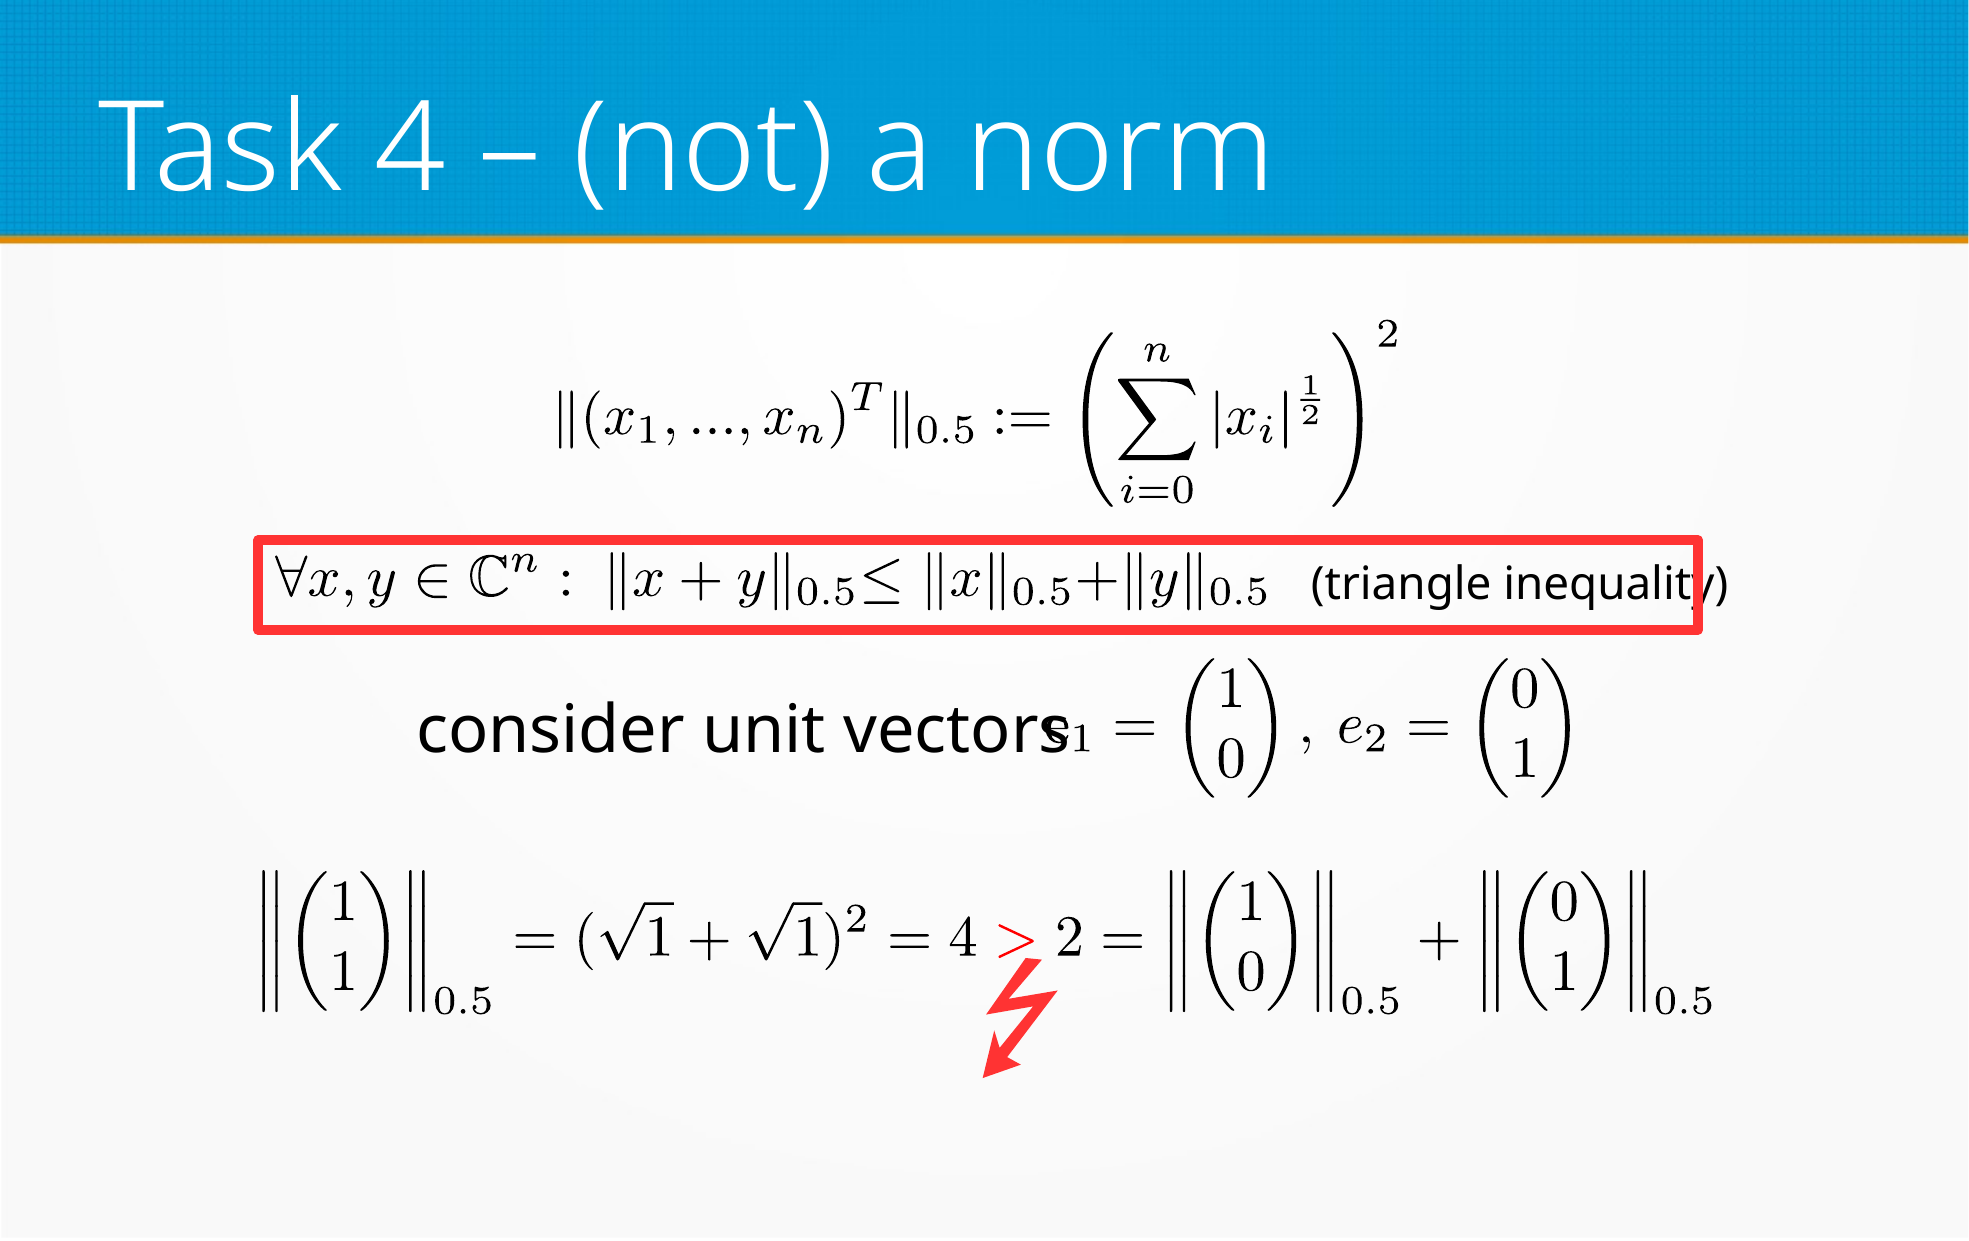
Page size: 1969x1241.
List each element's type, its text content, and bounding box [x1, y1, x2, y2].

picture [0, 233, 1969, 1241]
text_box [551, 319, 1400, 507]
title Task 4 – (not) a norm [98, 19, 1870, 227]
text_box (triangle inequality) [1703, 547, 1891, 617]
text_box [253, 870, 1715, 1079]
text_box [275, 552, 1269, 611]
text_box (triangle inequality) [1305, 547, 1693, 617]
text_box [1044, 658, 1583, 798]
list consider unit vectors [416, 680, 1803, 816]
